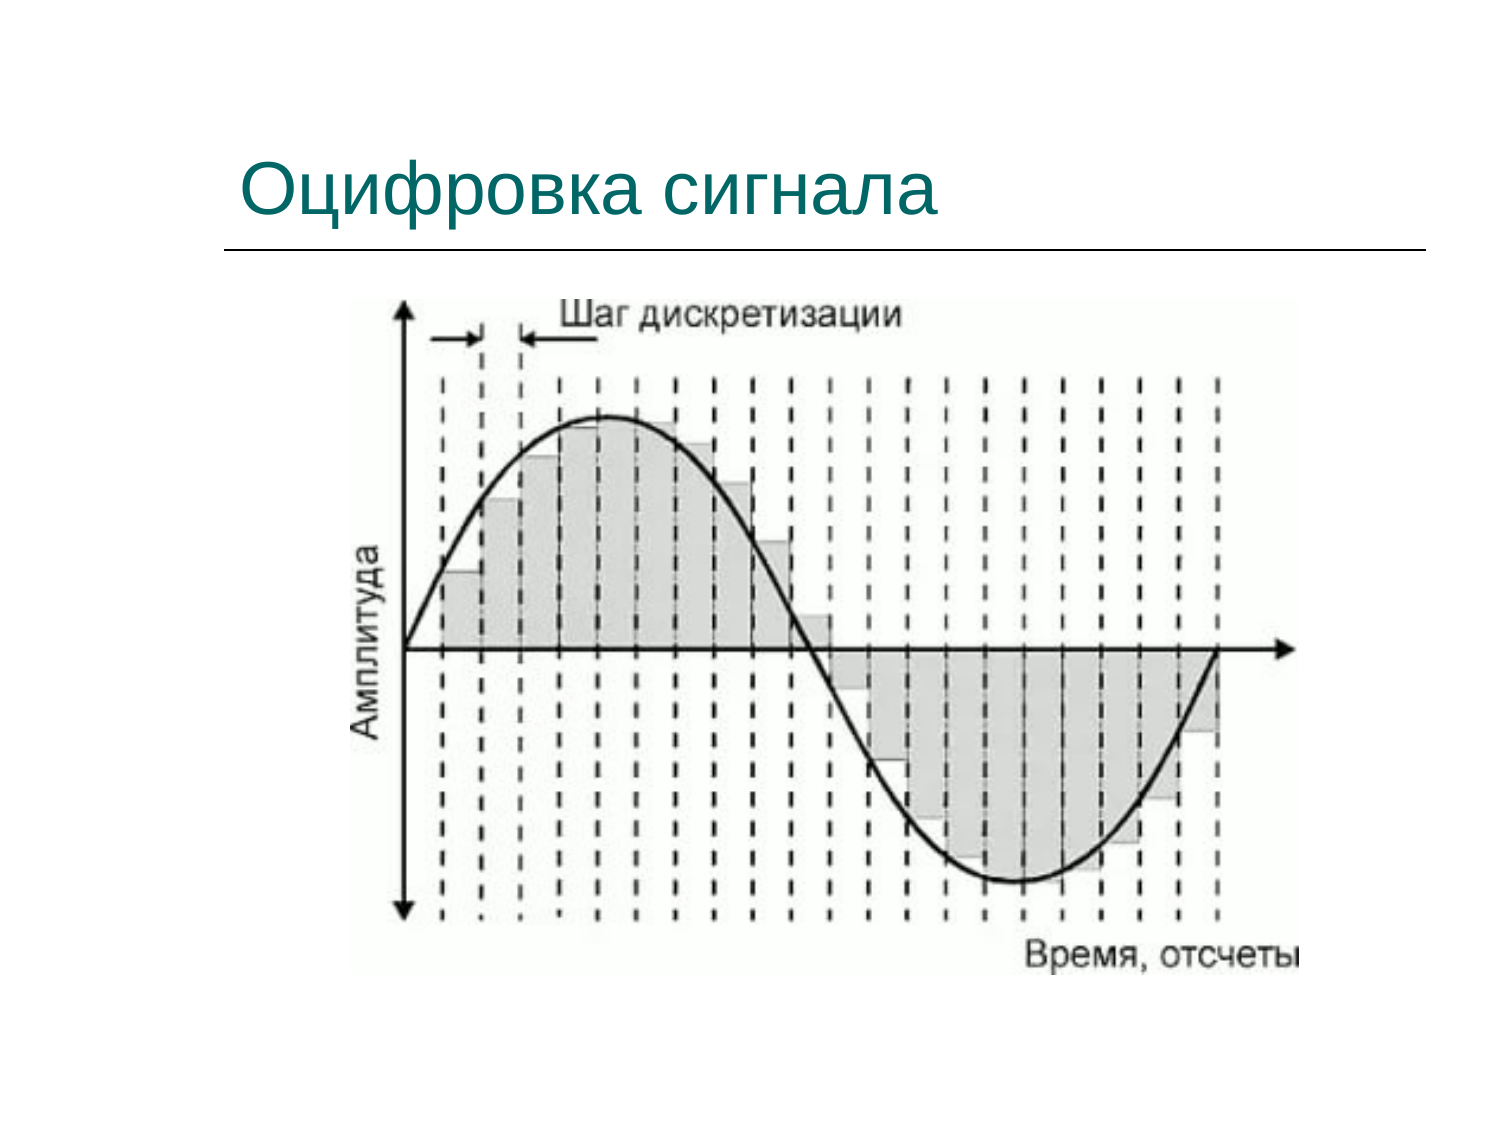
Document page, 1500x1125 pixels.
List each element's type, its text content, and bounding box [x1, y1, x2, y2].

title Оцифровка сигнала [224, 49, 1425, 237]
picture [350, 299, 1299, 975]
